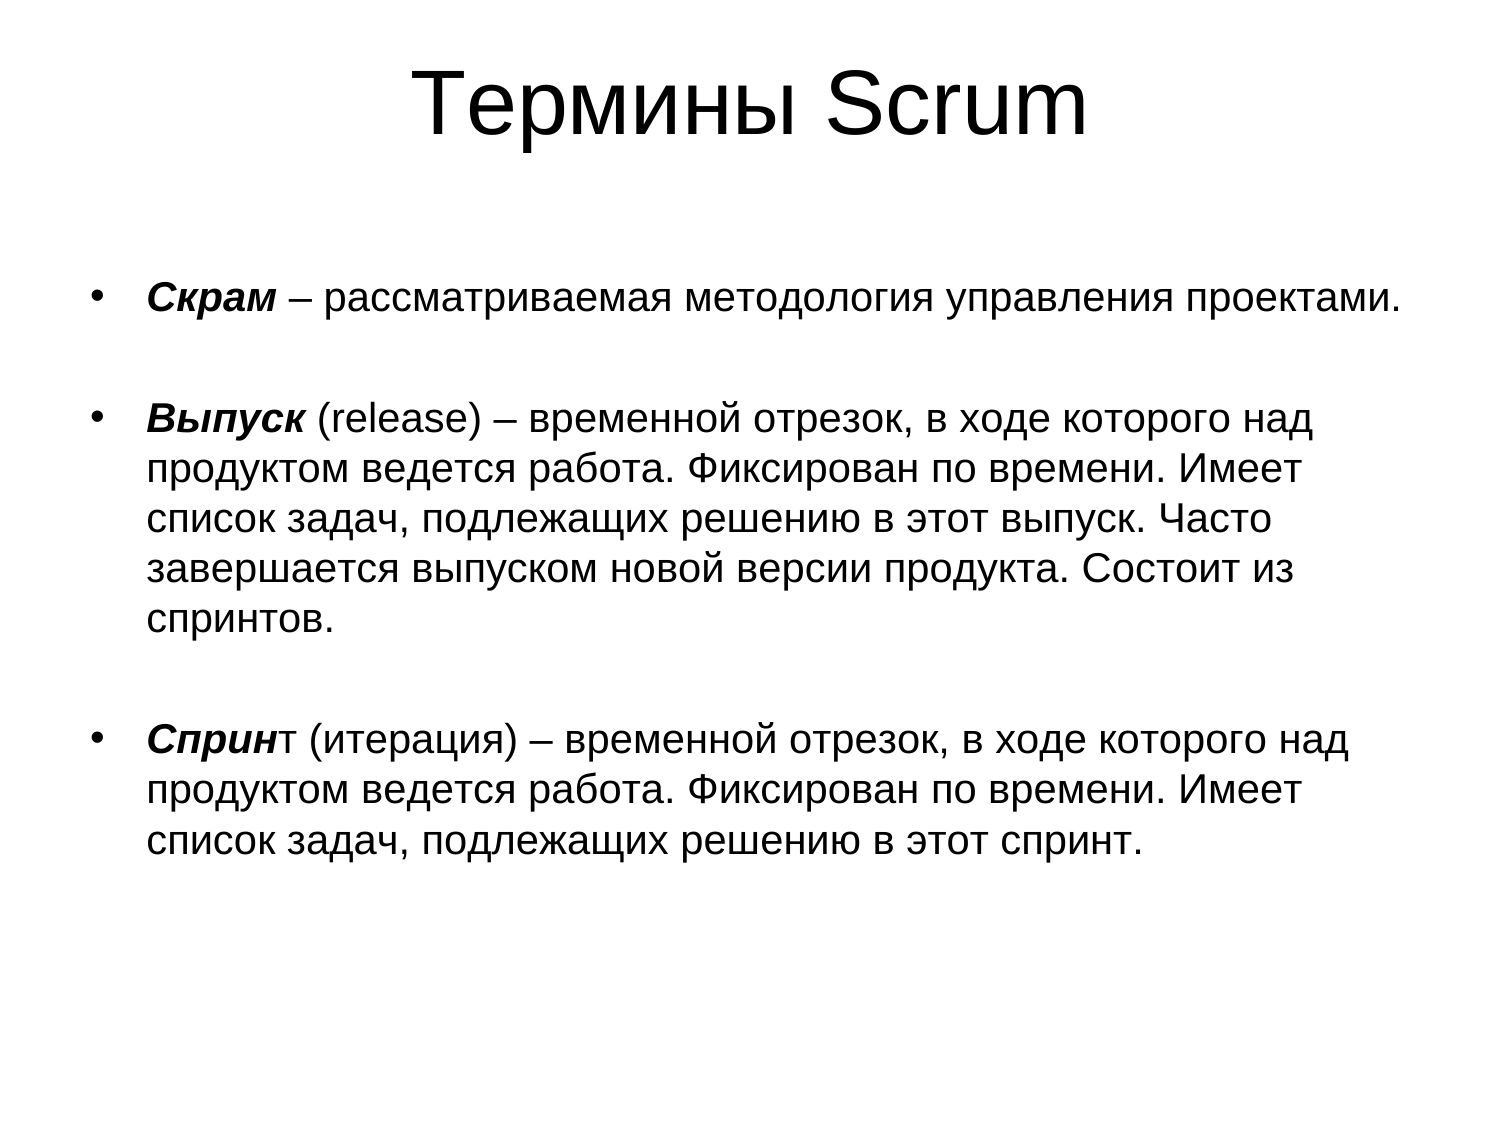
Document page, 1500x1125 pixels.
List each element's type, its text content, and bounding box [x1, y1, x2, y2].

title Термины Scrum [75, 45, 1426, 150]
list Скрам – рассматриваемая методология управления проектами. Выпуск (release) – временной отрезок, в ходе которого над продуктом ведется работа. Фиксирован по времени. Имеет список задач, подлежащих решению в этот выпуск. Часто завершается выпуском новой версии продукта. Состоит из спринтов. Спринт (итерация) – временной отрезок, в ходе которого над продуктом ведется работа. Фиксирован по времени. Имеет список задач, подлежащих решению в этот спринт. [75, 262, 1426, 1005]
